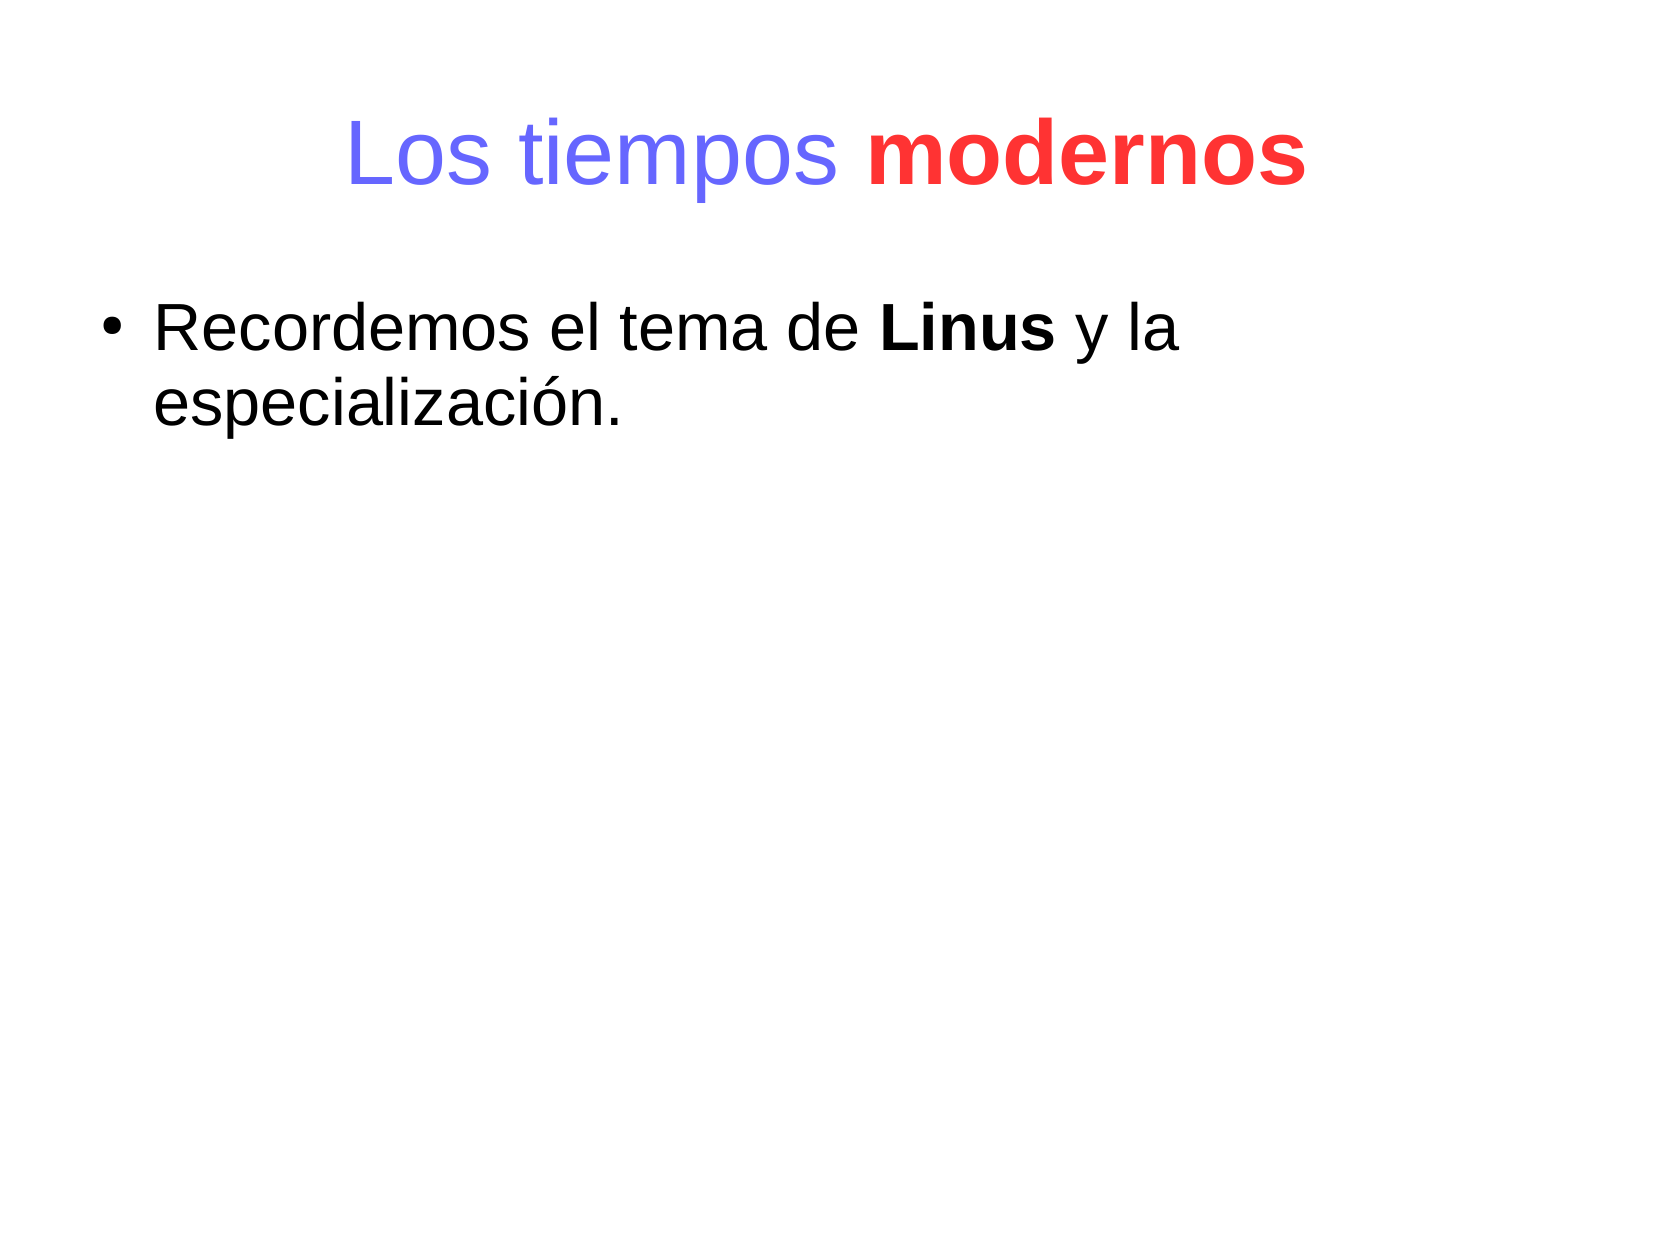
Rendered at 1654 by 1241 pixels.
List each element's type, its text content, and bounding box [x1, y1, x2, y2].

list Recordemos el tema de Linus y la especialización. [82, 290, 1571, 1010]
title Los tiempos modernos [82, 49, 1571, 257]
